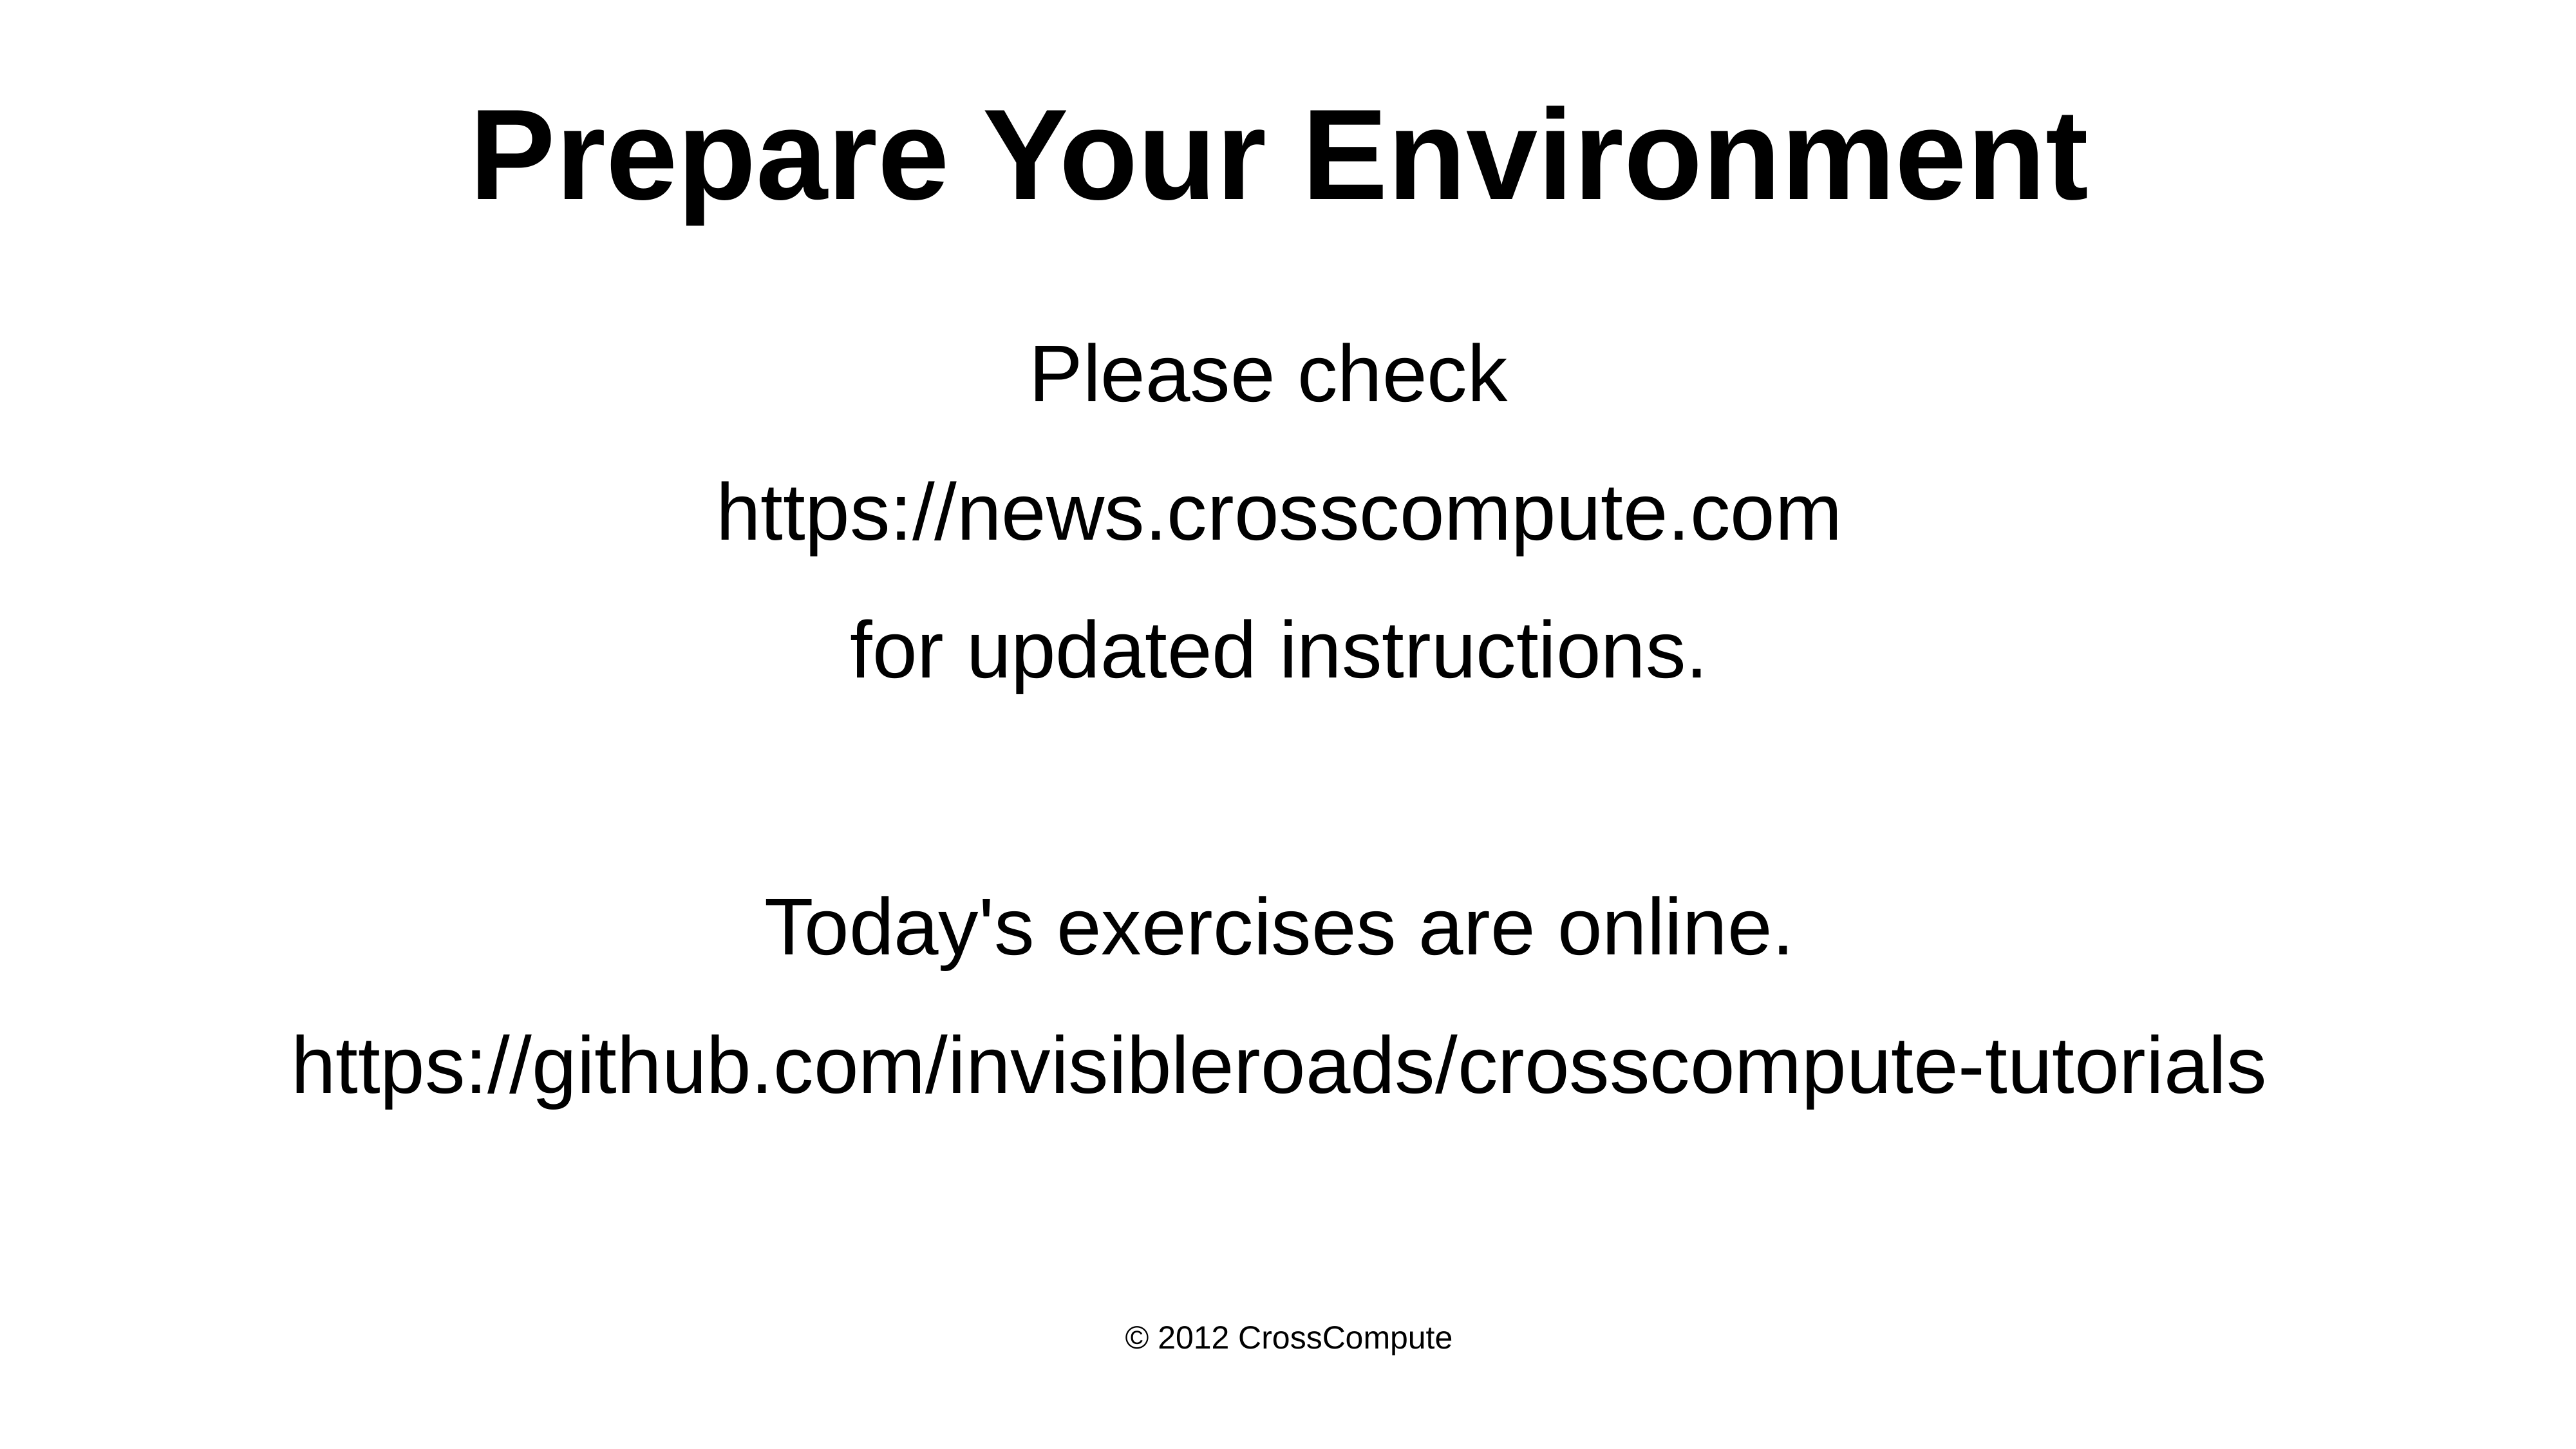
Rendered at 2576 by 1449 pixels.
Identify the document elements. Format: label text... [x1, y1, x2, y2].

list Please check https://news.crosscompute.com for updated instructions. Today's exercises are online. https://github.com/invisibleroads/crosscompute-tutorials [72, 328, 2488, 1249]
title Prepare Your Environment [72, 19, 2488, 290]
